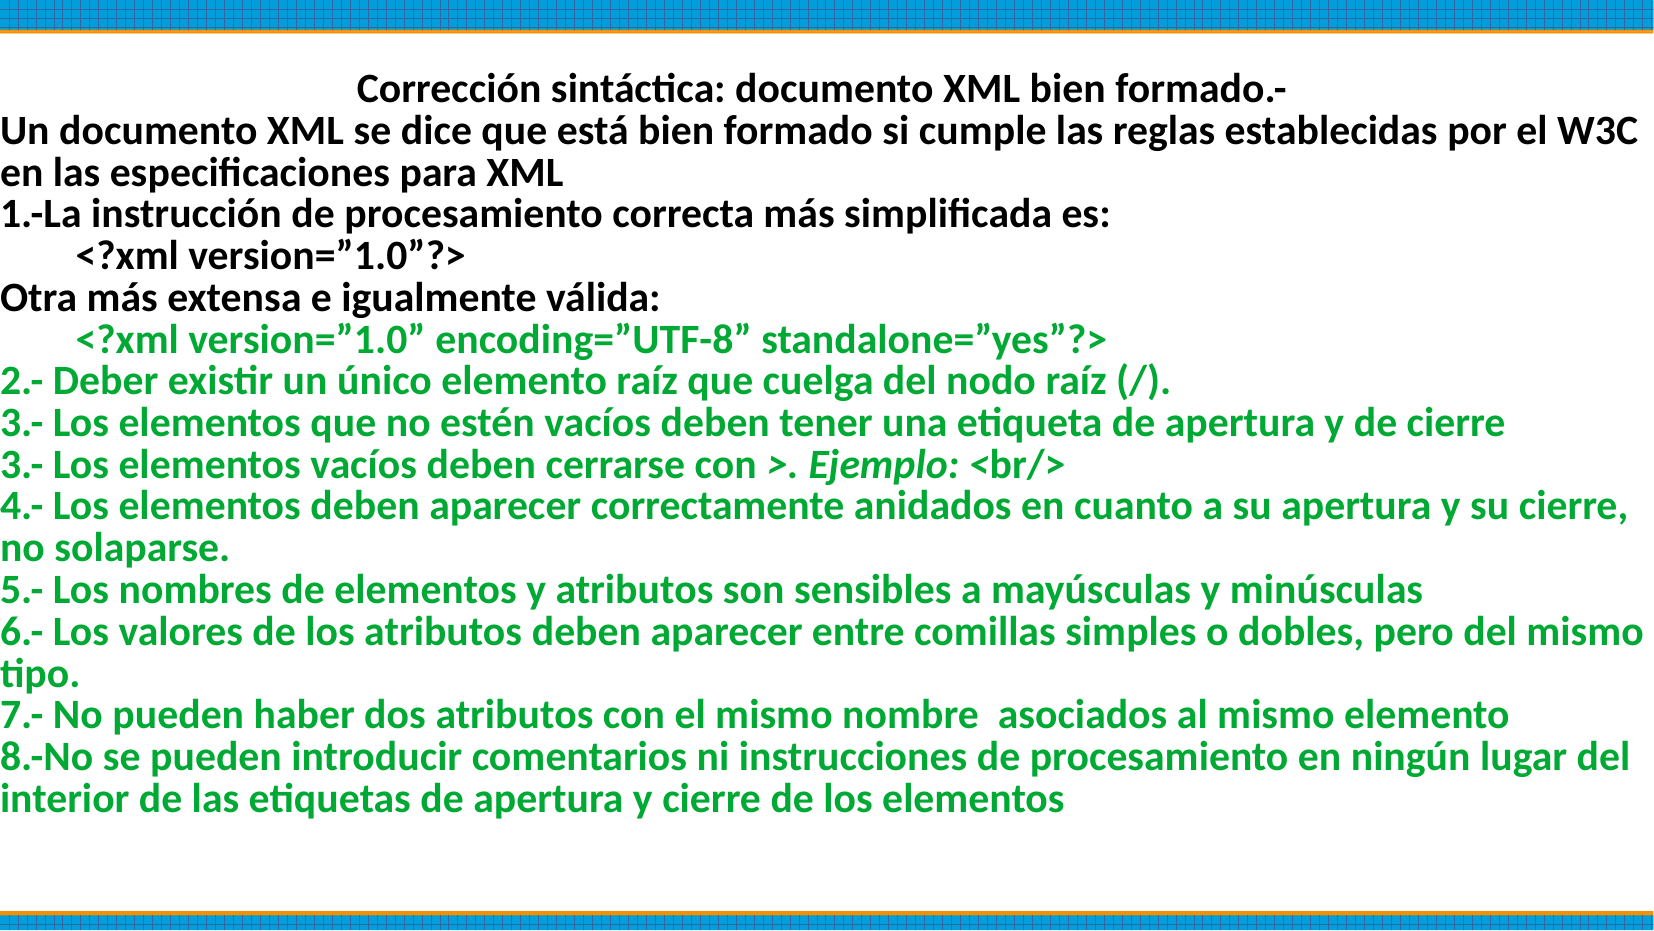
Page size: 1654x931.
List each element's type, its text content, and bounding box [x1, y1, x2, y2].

subtitle Corrección sintáctica: documento XML bien formado.- Un documento XML se dice que está bien formado si cumple las reglas establecidas por el W3C en las especificaciones para XML 1.-La instrucción de procesamiento correcta más simplificada es: <?xml version=”1.0”?> Otra más extensa e igualmente válida: <?xml version=”1.0” encoding=”UTF-8” standalone=”yes”?> 2.- Deber existir un único elemento raíz que cuelga del nodo raíz (/). 3.- Los elementos que no estén vacíos deben tener una etiqueta de apertura y de cierre 3.- Los elementos vacíos deben cerrarse con >. Ejemplo: <br/> 4.- Los elementos deben aparecer correctamente anidados en cuanto a su apertura y su cierre, no solaparse. 5.- Los nombres de elementos y atributos son sensibles a mayúsculas y minúsculas 6.- Los valores de los atributos deben aparecer entre comillas simples o dobles, pero del mismo tipo. 7.- No pueden haber dos atributos con el mismo nombre asociados al mismo elemento 8.-No se pueden introducir comentarios ni instrucciones de procesamiento en ningún lugar del interior de las etiquetas de apertura y cierre de los elementos [0, 29, 1654, 931]
